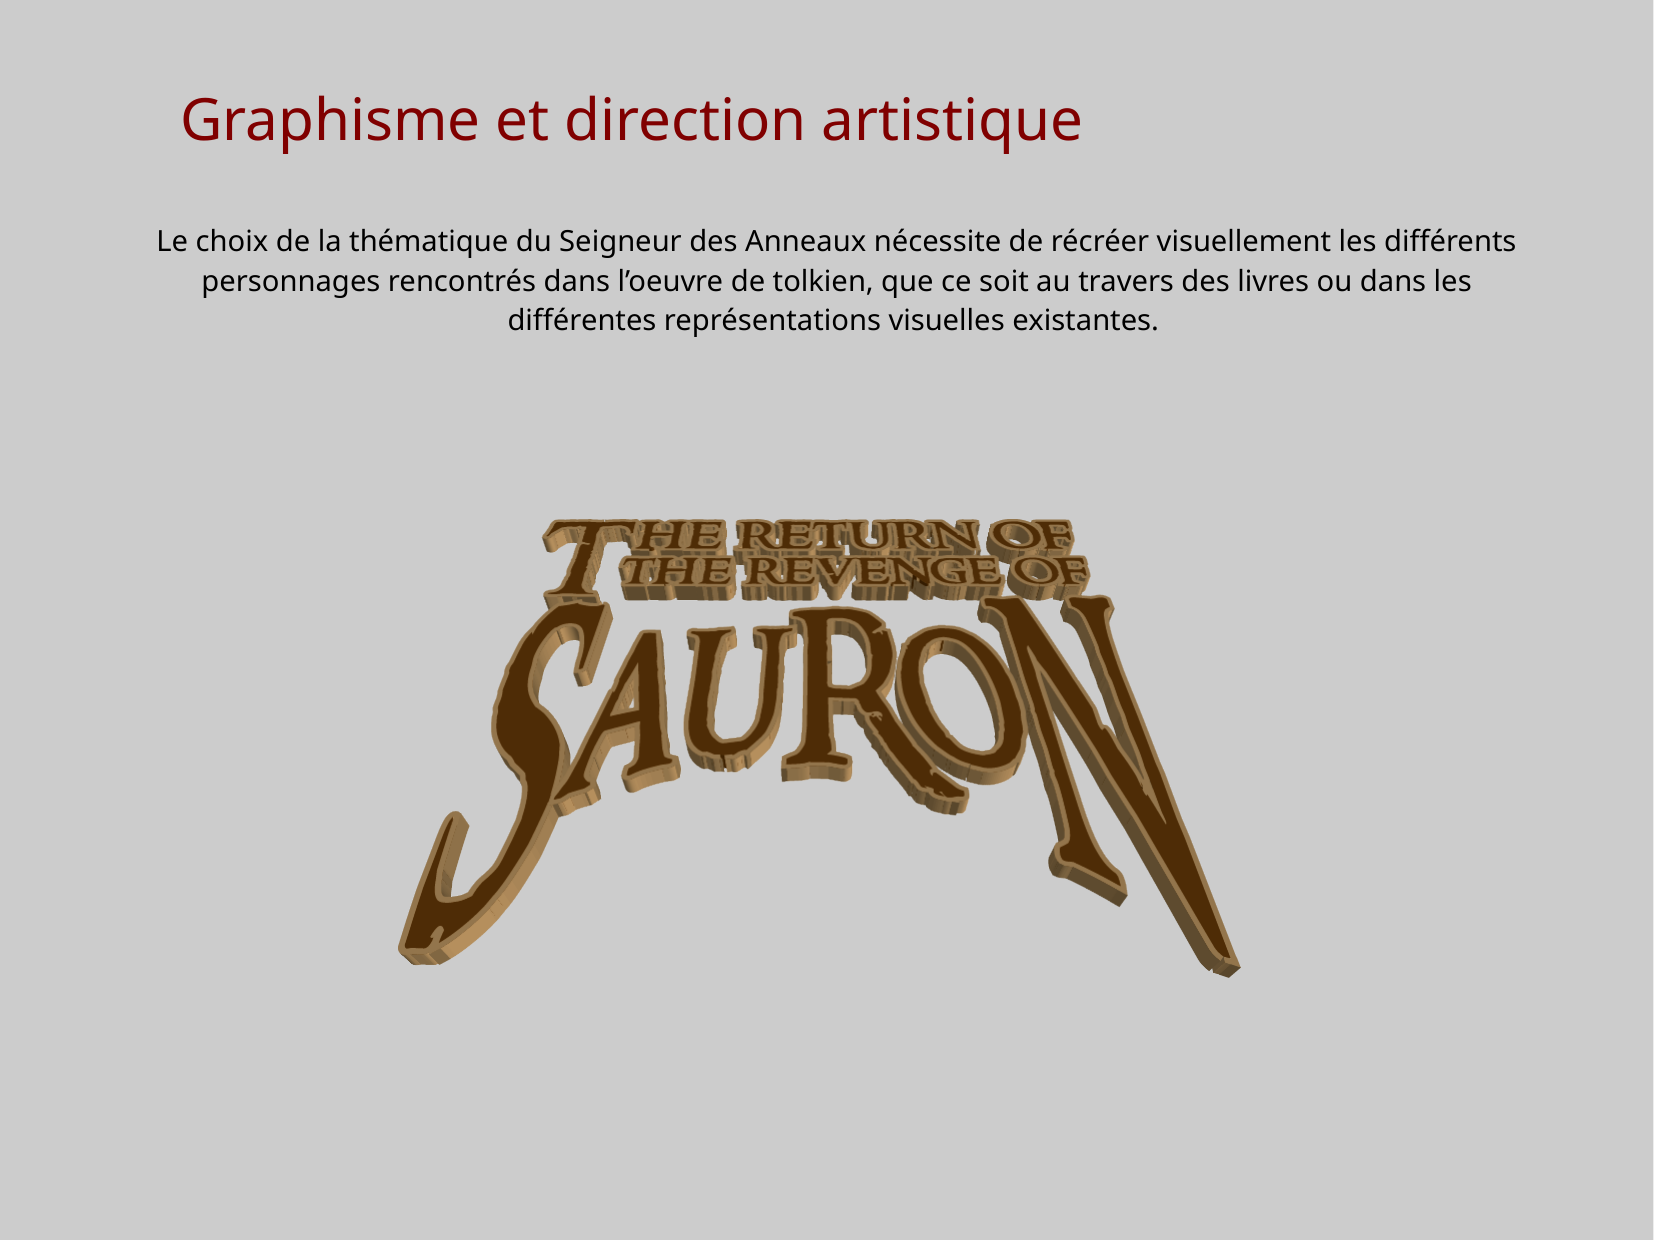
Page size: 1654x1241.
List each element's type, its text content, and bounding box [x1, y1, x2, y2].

text_box Le choix de la thématique du Seigneur des Anneaux nécessite de récréer visuellement les différents personnages rencontrés dans l’oeuvre de tolkien, que ce soit au travers des livres ou dans les différentes représentations visuelles existantes. [141, 212, 1583, 346]
picture [398, 519, 1241, 978]
text_box Graphisme et direction artistique [165, 70, 1300, 212]
